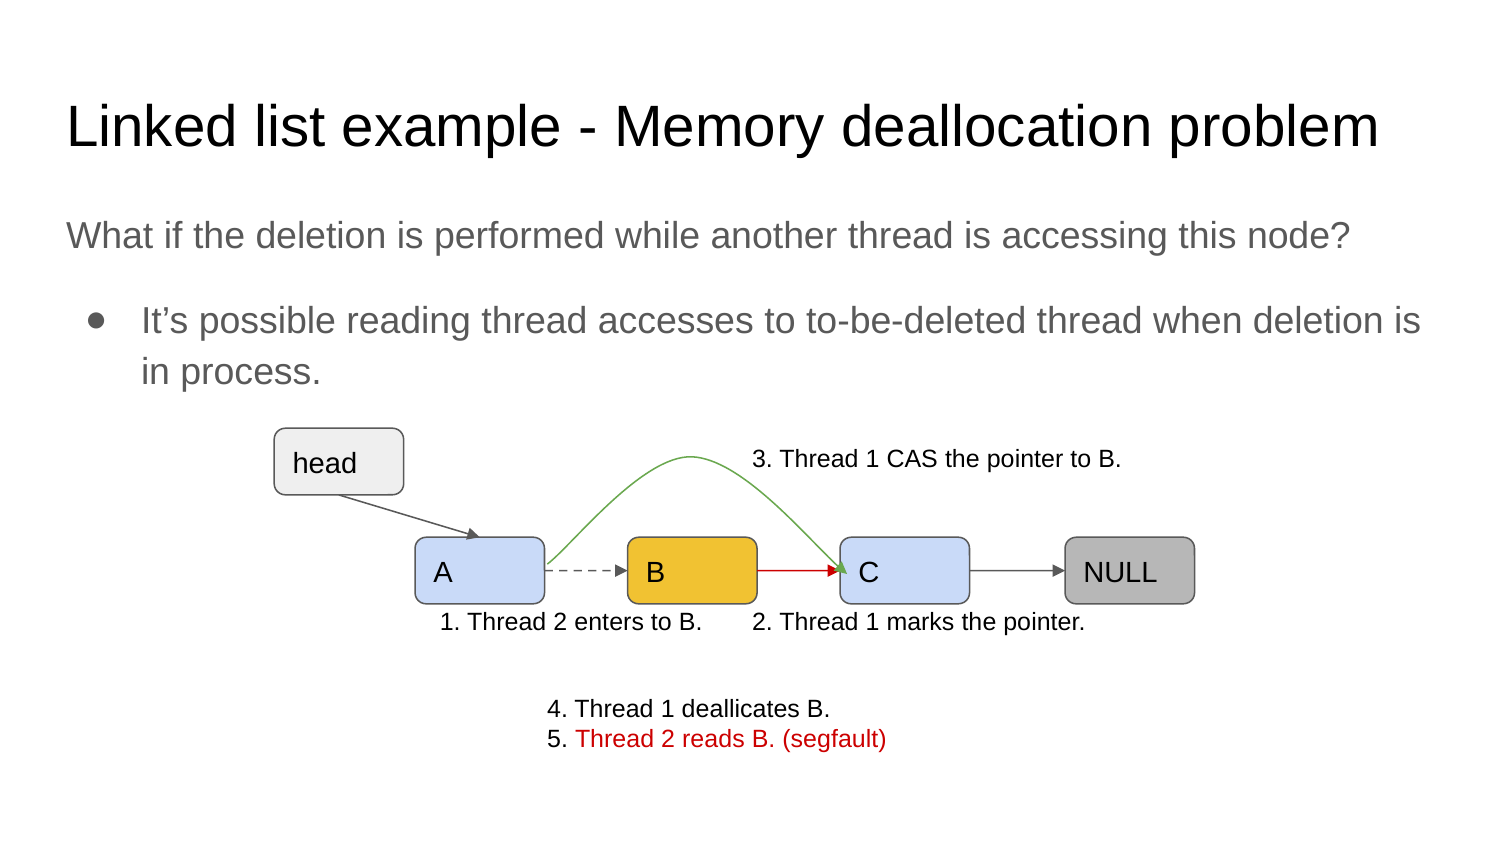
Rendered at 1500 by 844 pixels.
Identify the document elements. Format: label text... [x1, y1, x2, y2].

title Linked list example - Memory deallocation problem [51, 72, 1449, 167]
text_box B [627, 537, 758, 590]
text_box 1. Thread 2 enters to B. [424, 590, 831, 654]
text_box C [840, 537, 970, 590]
list What if the deletion is performed while another thread is accessing this node? It’s possible reading thread accesses to to-be-deleted thread when deletion is in process. [51, 189, 1449, 750]
text_box A [415, 537, 545, 604]
text_box NULL [1065, 537, 1195, 604]
text_box 2. Thread 1 marks the pointer. [831, 590, 1143, 654]
text_box 3. Thread 1 CAS the pointer to B. [737, 427, 1143, 491]
text_box head [274, 428, 404, 495]
text_box 4. Thread 1 deallicates B. 5. Thread 2 reads B. (segfault) [532, 677, 938, 772]
